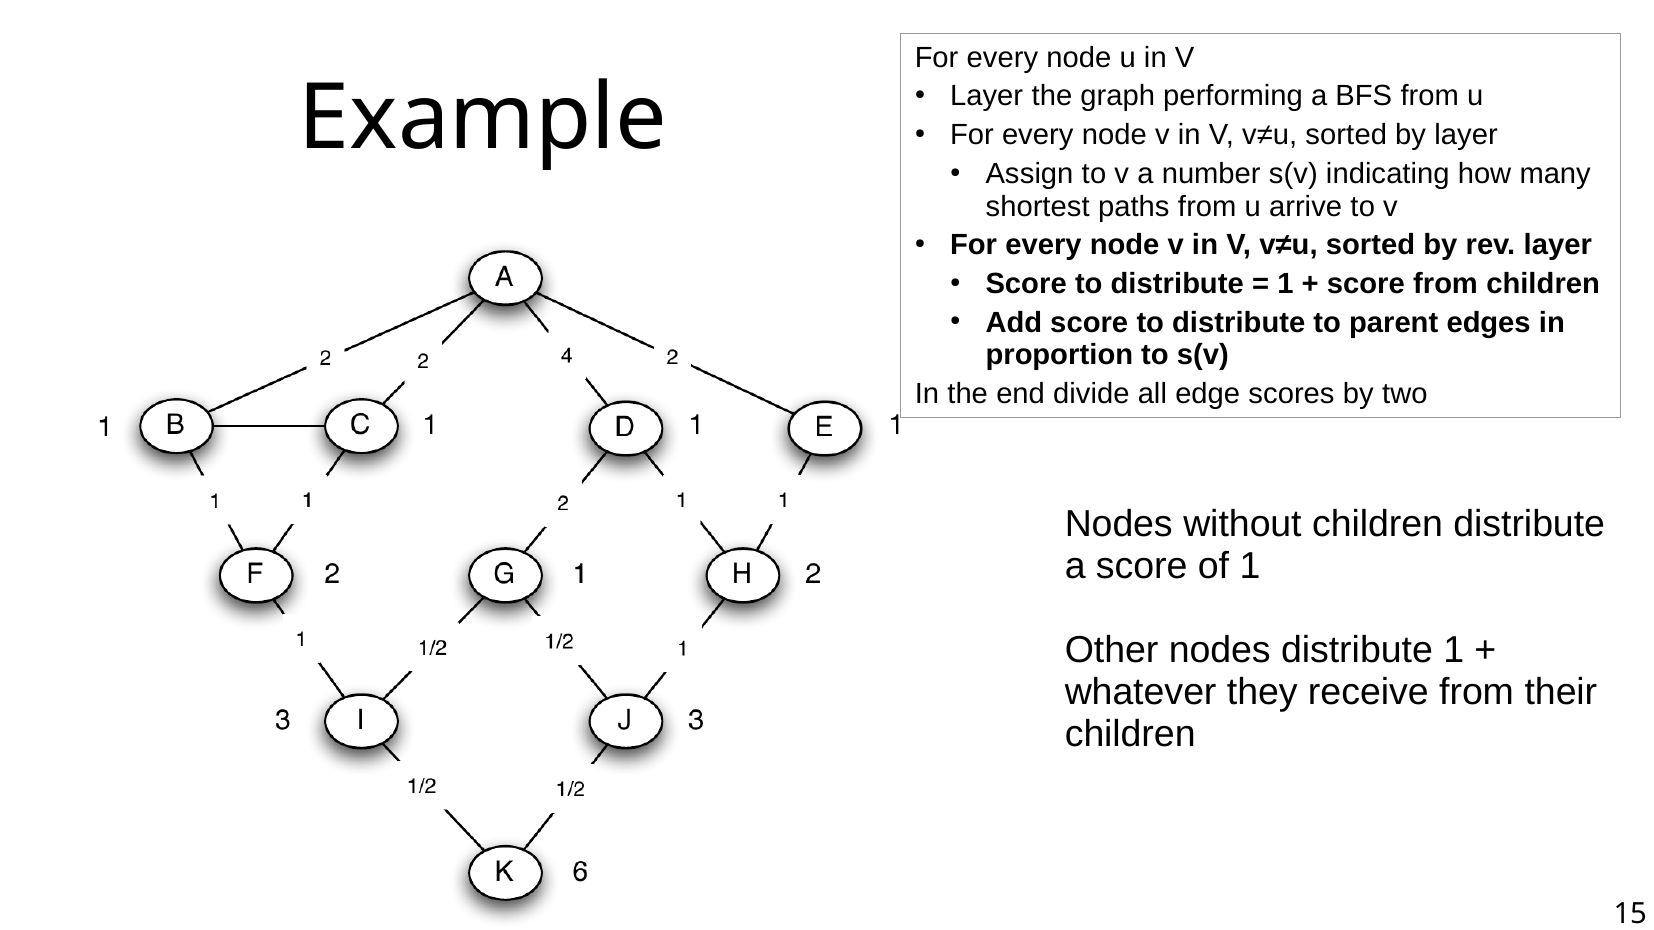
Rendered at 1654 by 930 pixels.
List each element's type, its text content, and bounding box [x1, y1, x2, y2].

picture [901, 361, 946, 417]
text_box Nodes without children distribute a score of 1 Other nodes distribute 1 + whatever they receive from their children [1050, 494, 1621, 722]
title Example [29, 1, 937, 225]
picture [53, 225, 946, 930]
text_box For every node u in V Layer the graph performing a BFS from u For every node v in V, v≠u, sorted by layer Assign to v a number s(v) indicating how many shortest paths from u arrive to v For every node v in V, v≠u, sorted by rev. layer Score to distribute = 1 + score from children Add score to distribute to parent edges in proportion to s(v) In the end divide all edge scores by two [900, 33, 1621, 361]
